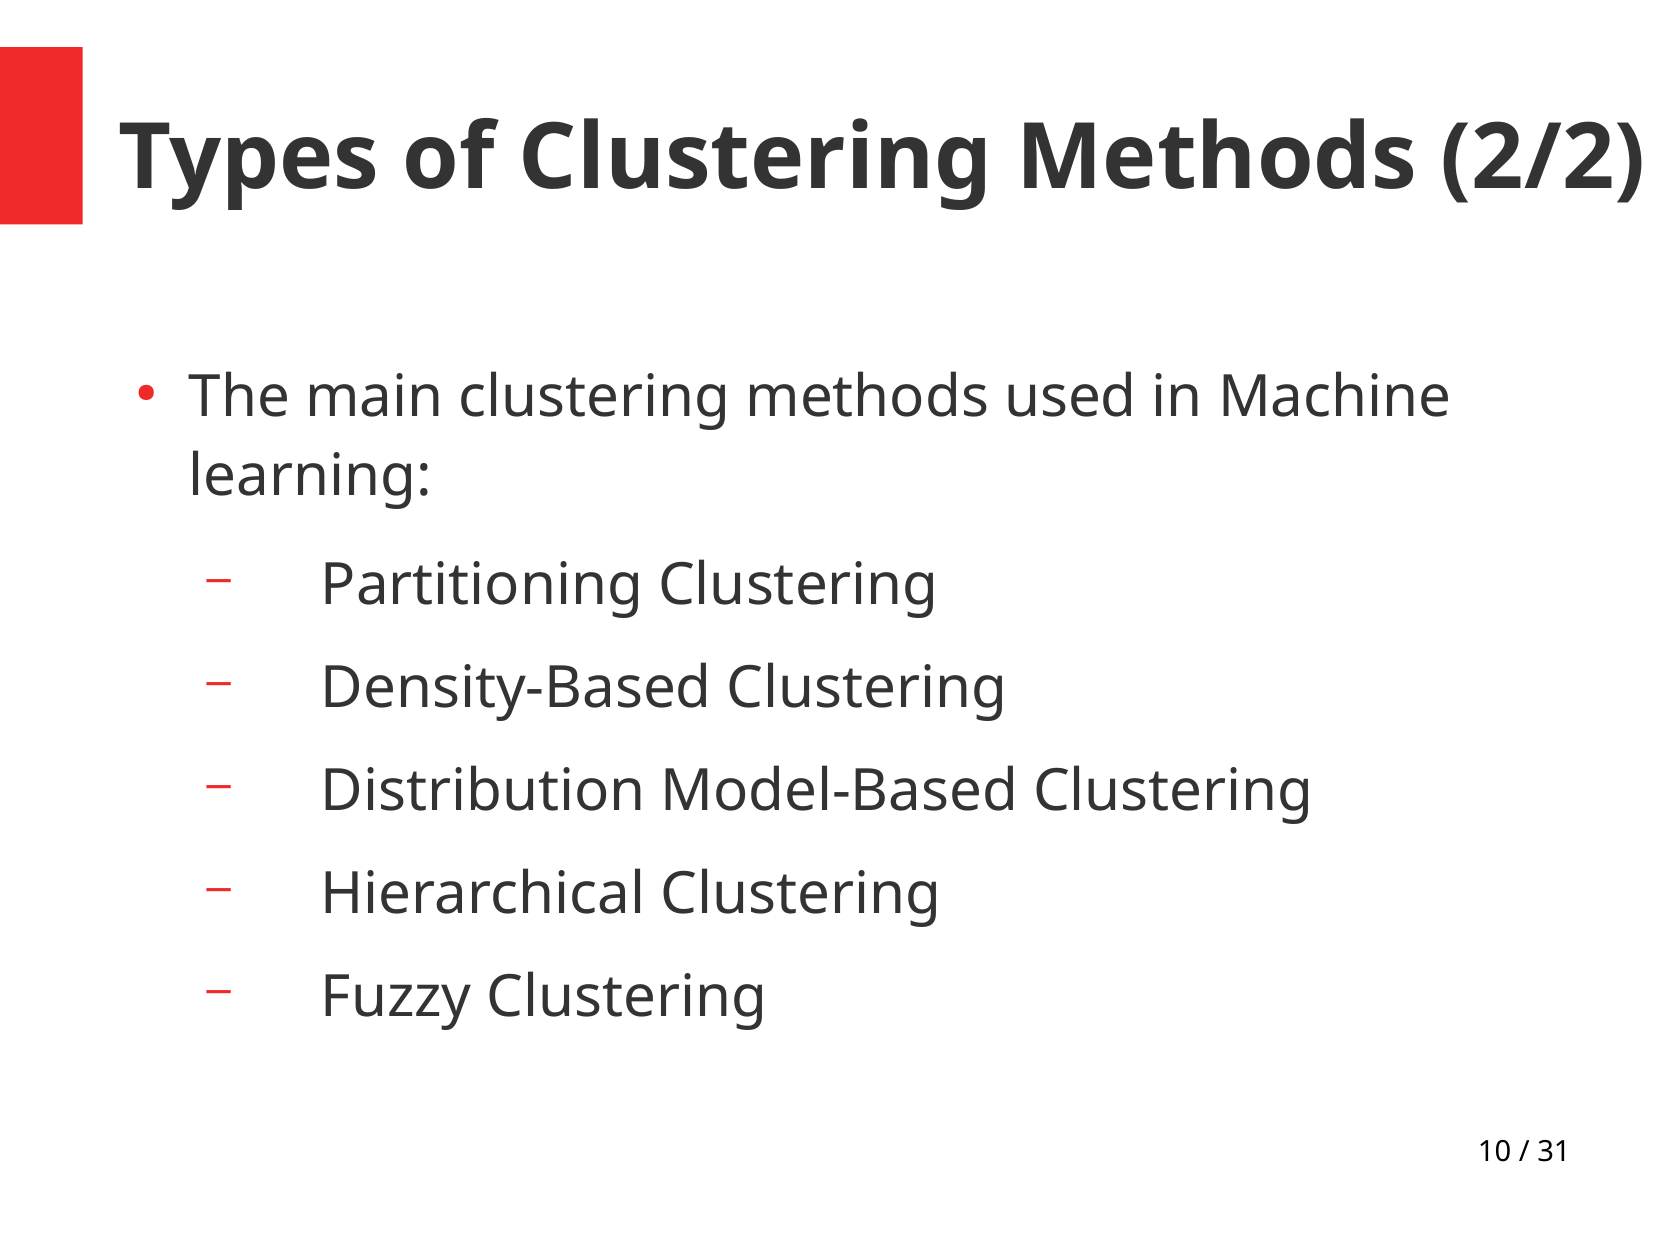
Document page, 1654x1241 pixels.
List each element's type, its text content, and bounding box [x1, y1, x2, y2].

list The main clustering methods used in Machine learning: Partitioning Clustering Density-Based Clustering Distribution Model-Based Clustering Hierarchical Clustering Fuzzy Clustering [118, 354, 1536, 1074]
title Types of Clustering Methods (2/2) [118, 28, 1654, 278]
